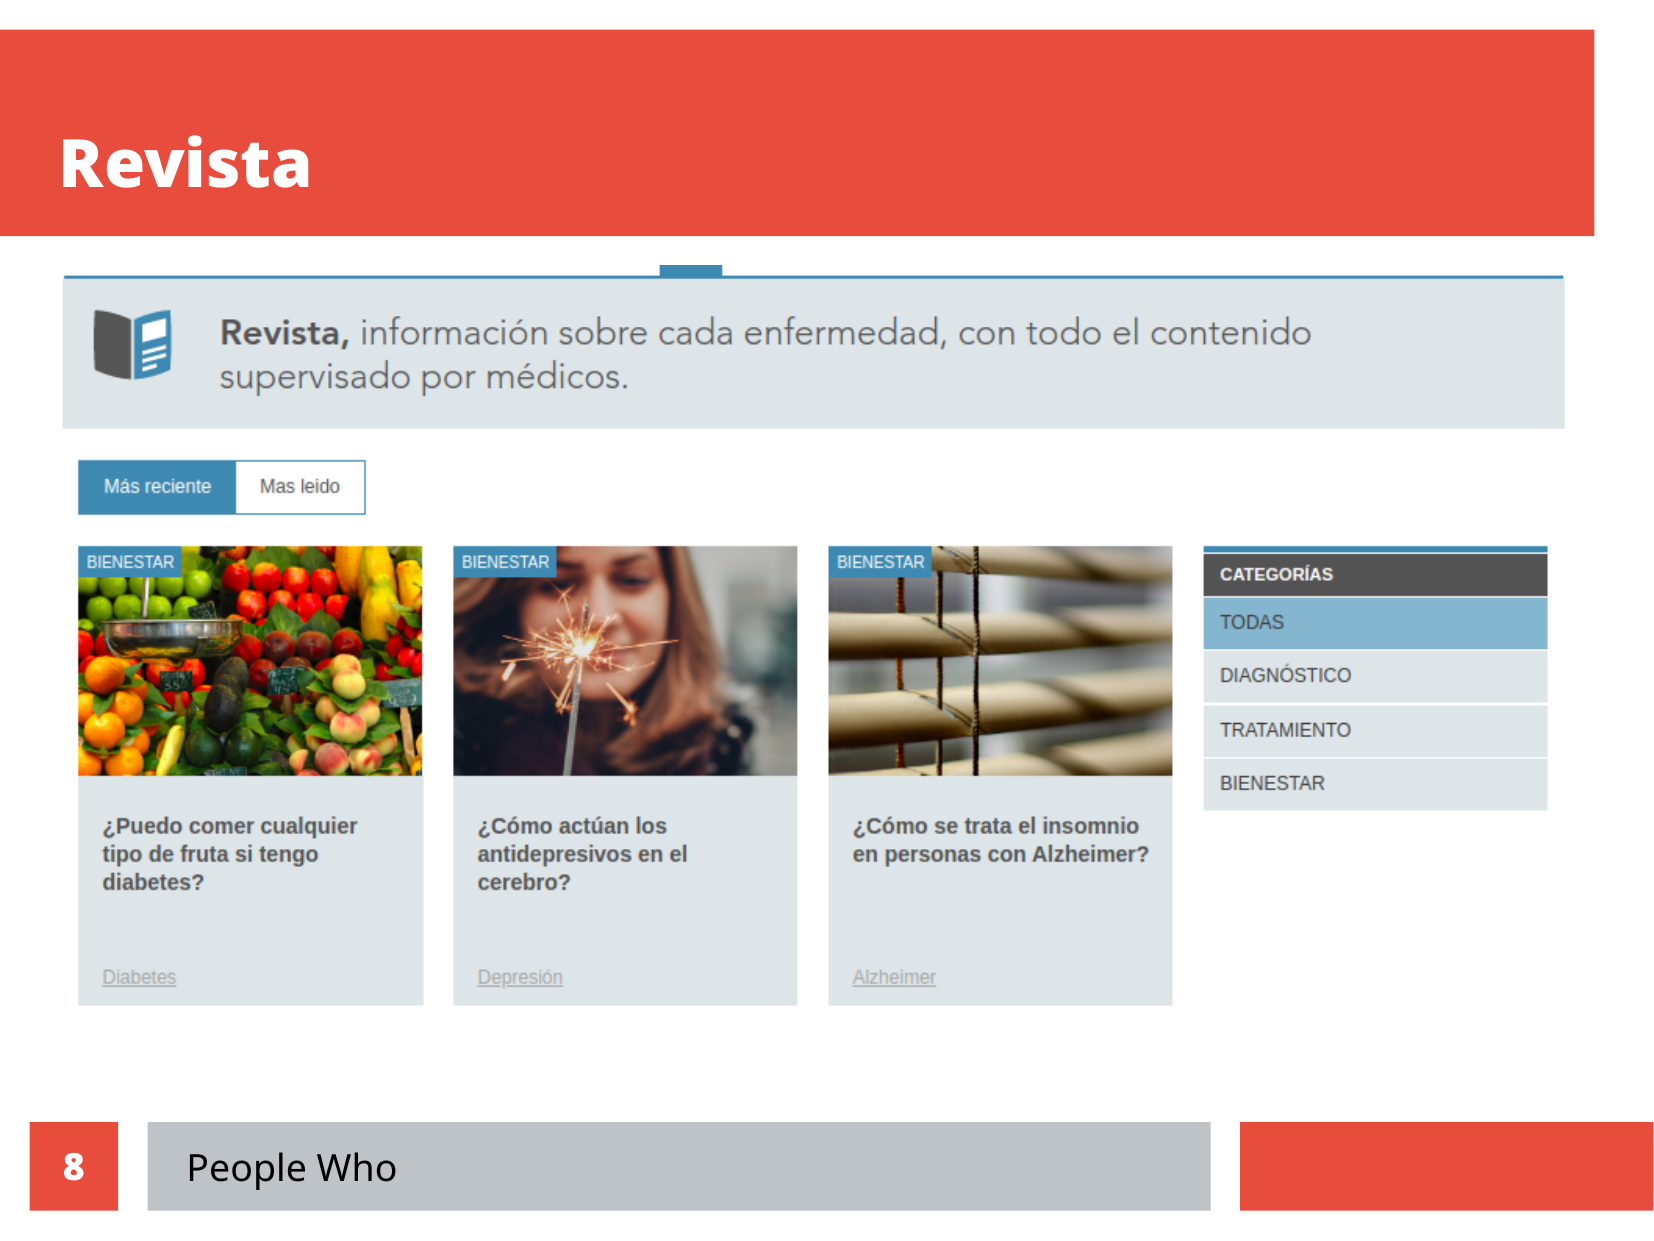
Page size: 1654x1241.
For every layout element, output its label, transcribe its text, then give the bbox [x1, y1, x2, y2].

picture [30, 265, 1576, 1020]
text_box People Who [171, 1134, 597, 1193]
title Revista [59, 59, 1595, 207]
